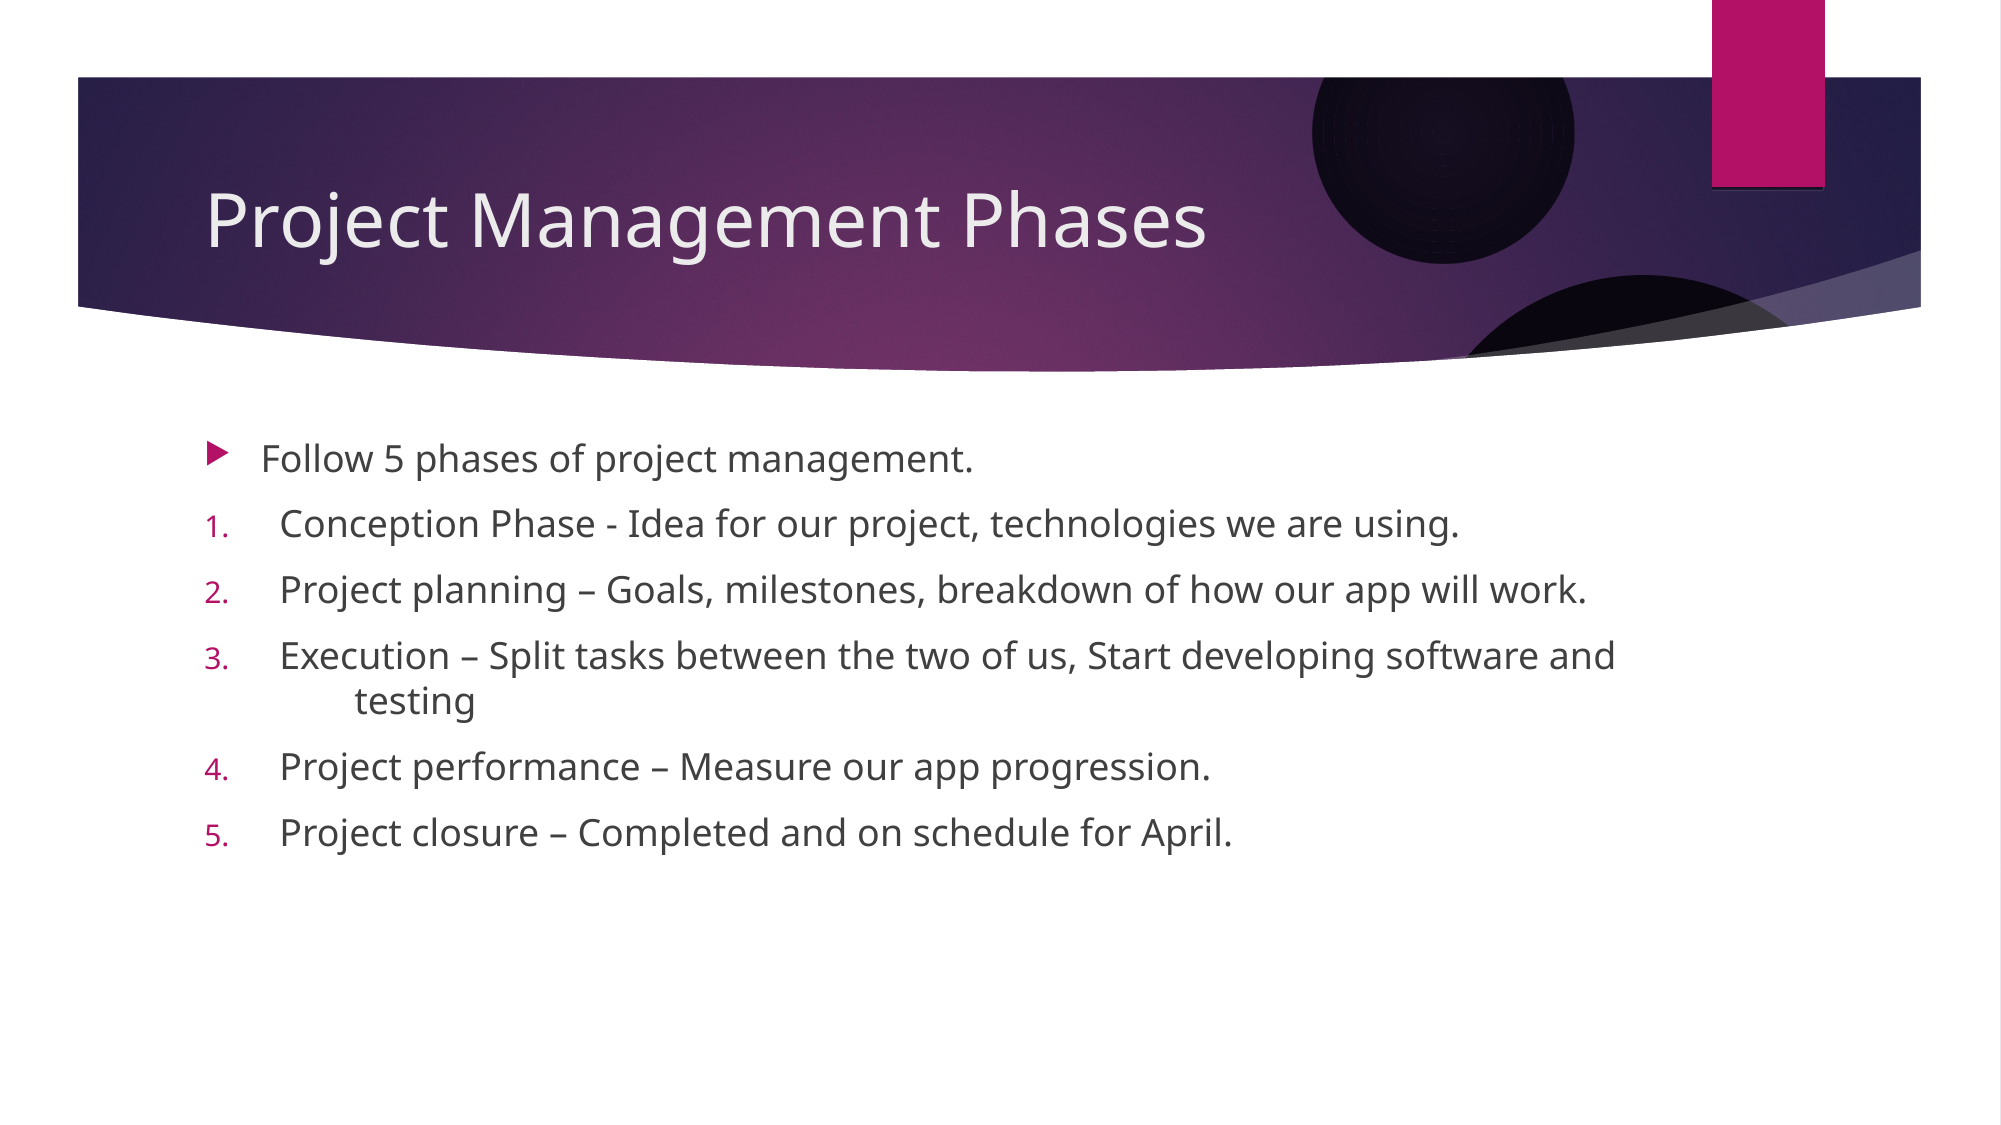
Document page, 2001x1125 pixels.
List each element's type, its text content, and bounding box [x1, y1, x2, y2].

title Project Management Phases [189, 159, 1627, 276]
list Follow 5 phases of project management. Conception Phase - Idea for our project, technologies we are using. Project planning – Goals, milestones, breakdown of how our app will work. Execution – Split tasks between the two of us, Start developing software and testing Project performance – Measure our app progression. Project closure – Completed and on schedule for April. [189, 427, 1638, 988]
